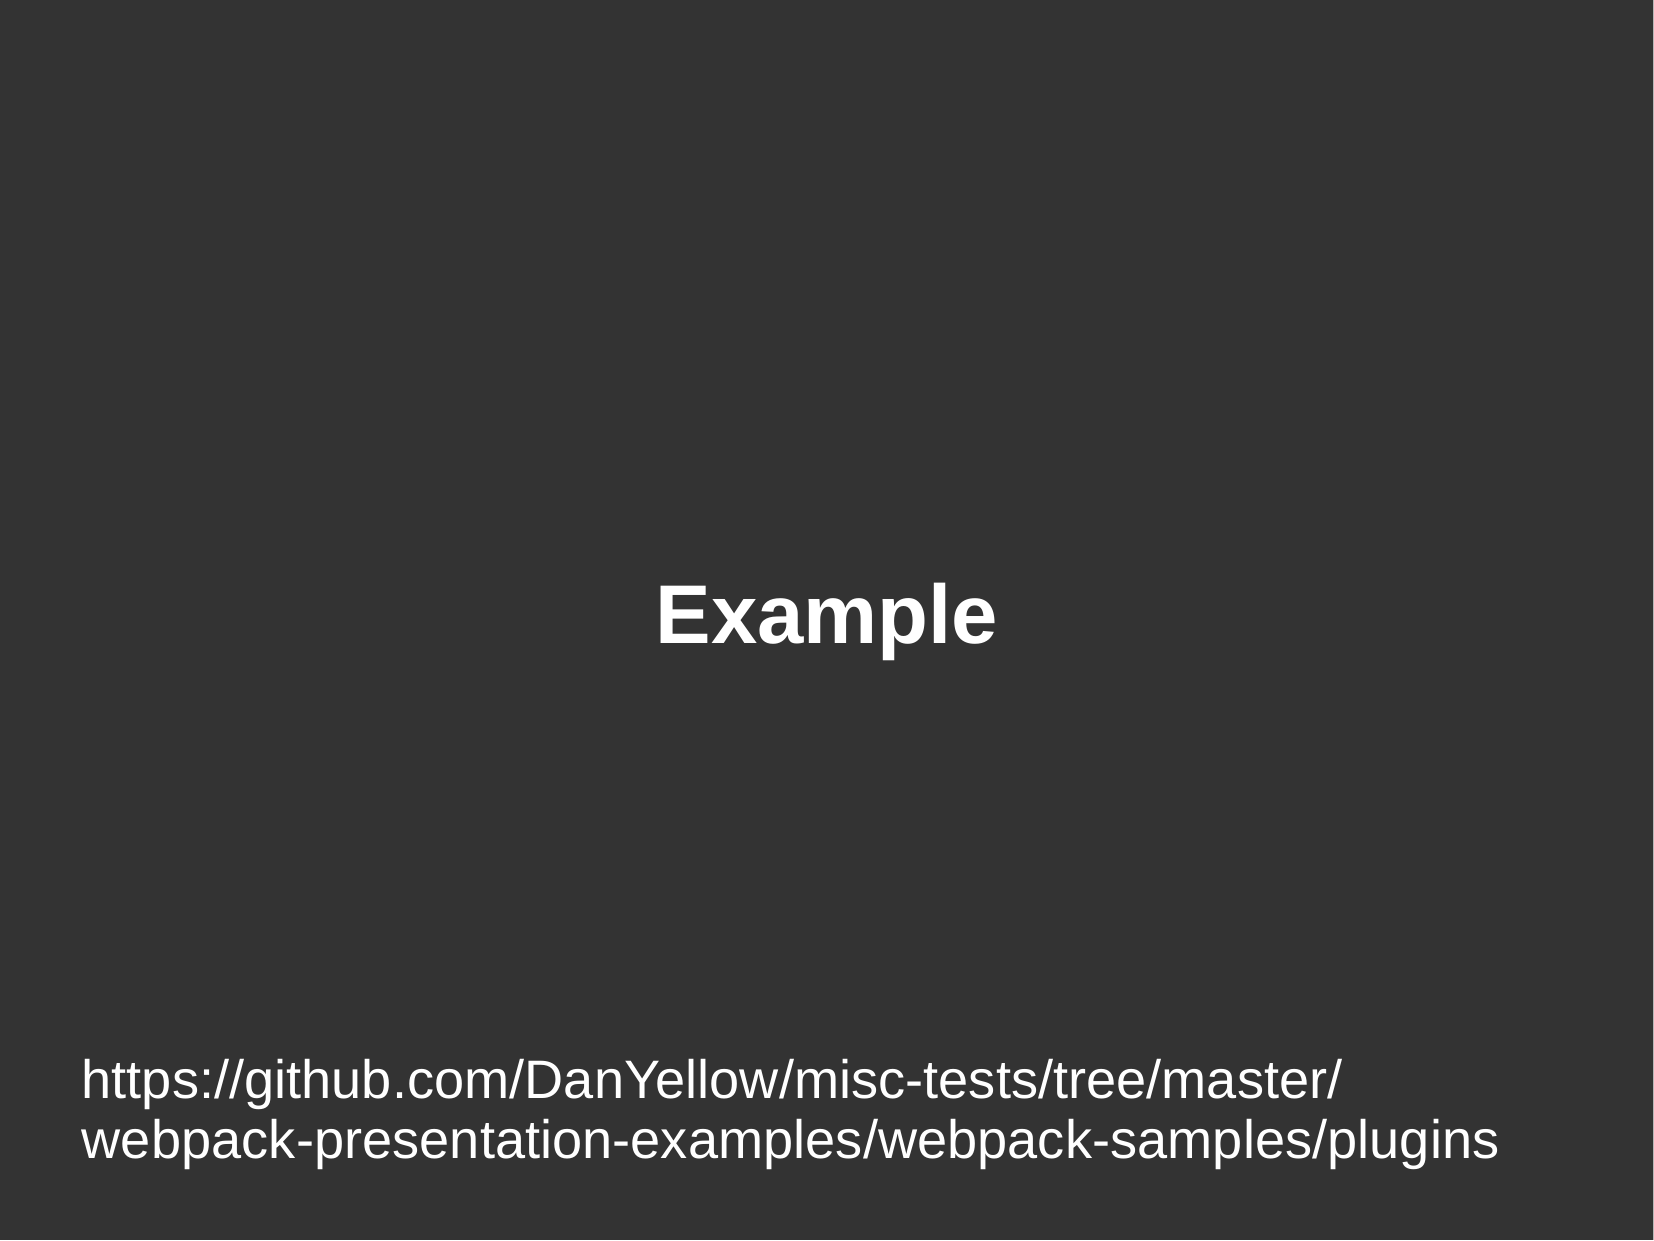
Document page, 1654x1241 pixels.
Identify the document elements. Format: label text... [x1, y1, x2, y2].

text_box Example [82, 134, 1571, 1095]
title https://github.com/DanYellow/misc-tests/tree/master/webpack-presentation-examples/webpack-samples/plugins [81, 988, 1570, 1232]
